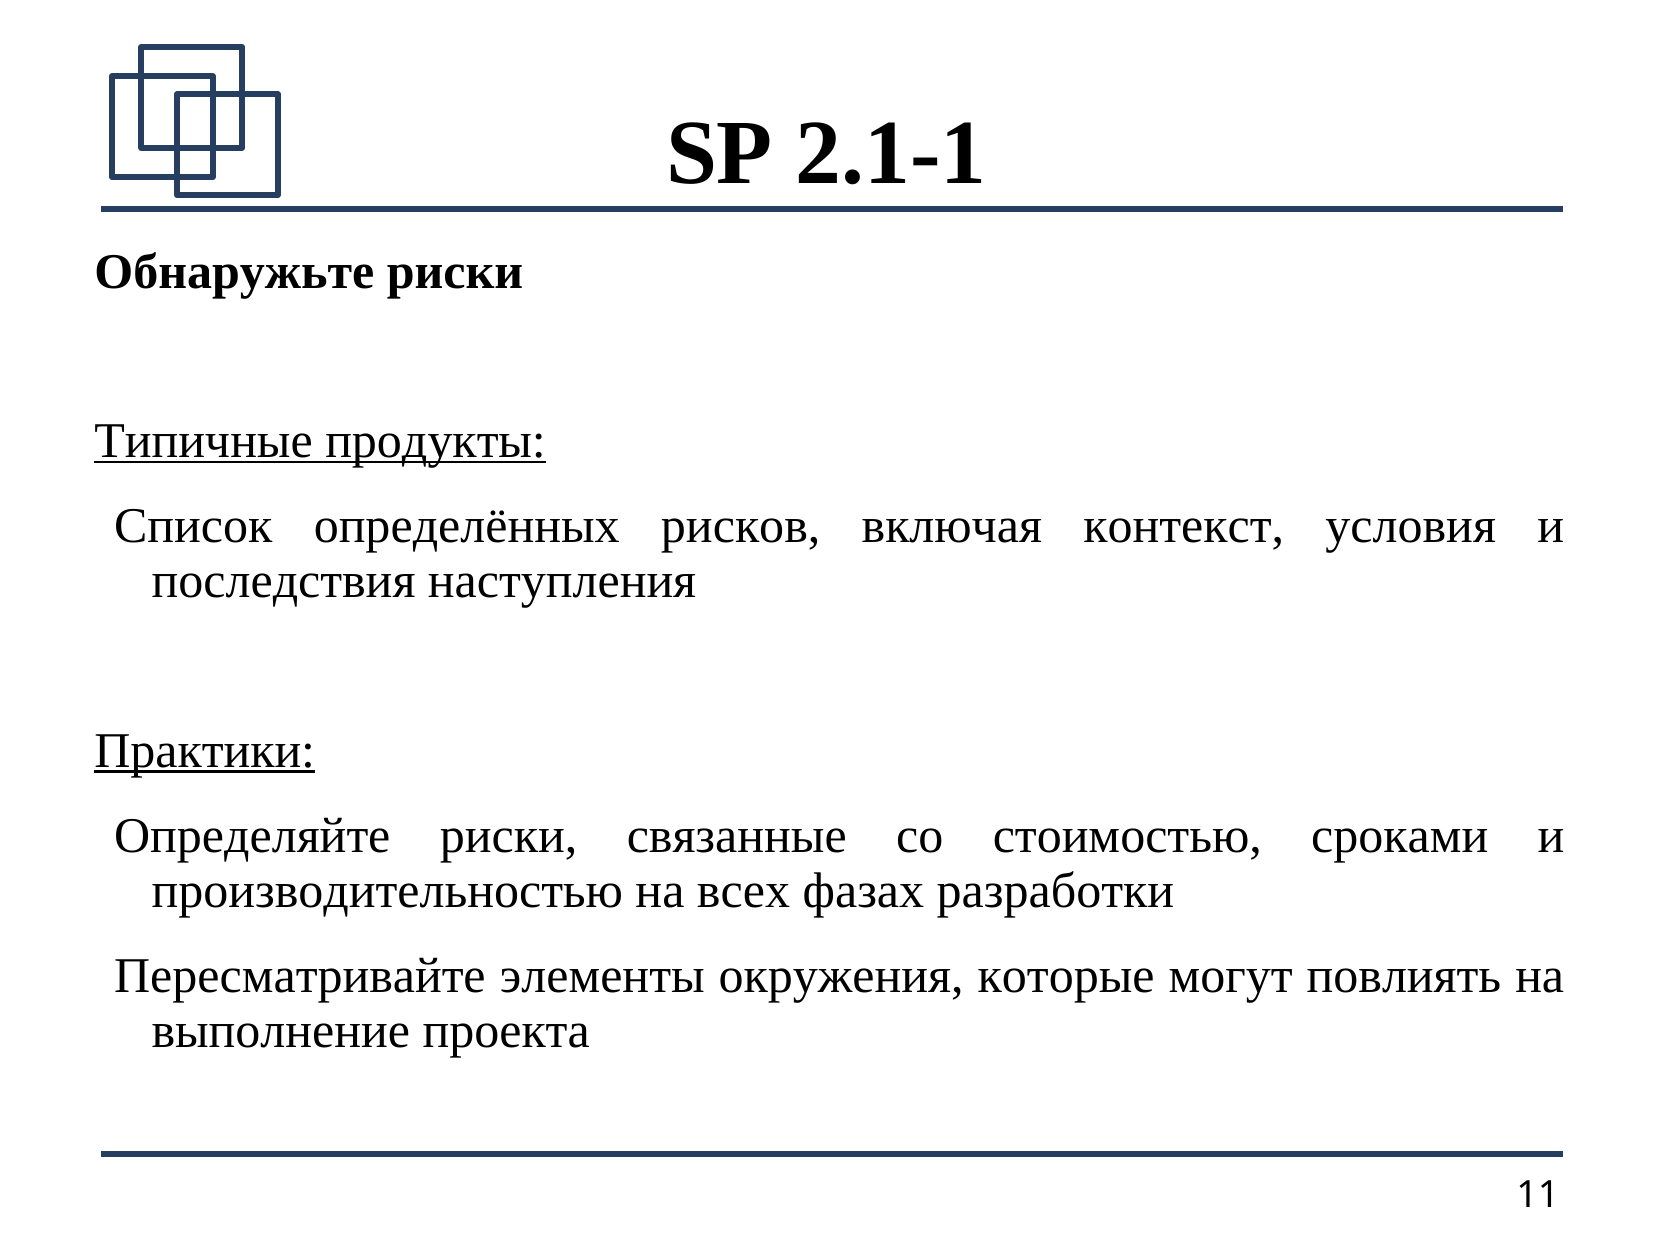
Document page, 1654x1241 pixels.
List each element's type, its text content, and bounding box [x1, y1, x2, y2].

title SP 2.1-1 [82, 49, 1571, 257]
list Обнаружьте риски Типичные продукты: Список определённых рисков, включая контекст, условия и последствия наступления Практики: Определяйте риски, связанные со стоимостью, сроками и производительностью на всех фазах разработки Пересматривайте элементы окружения, которые могут повлиять на выполнение проекта [76, 243, 1565, 1070]
